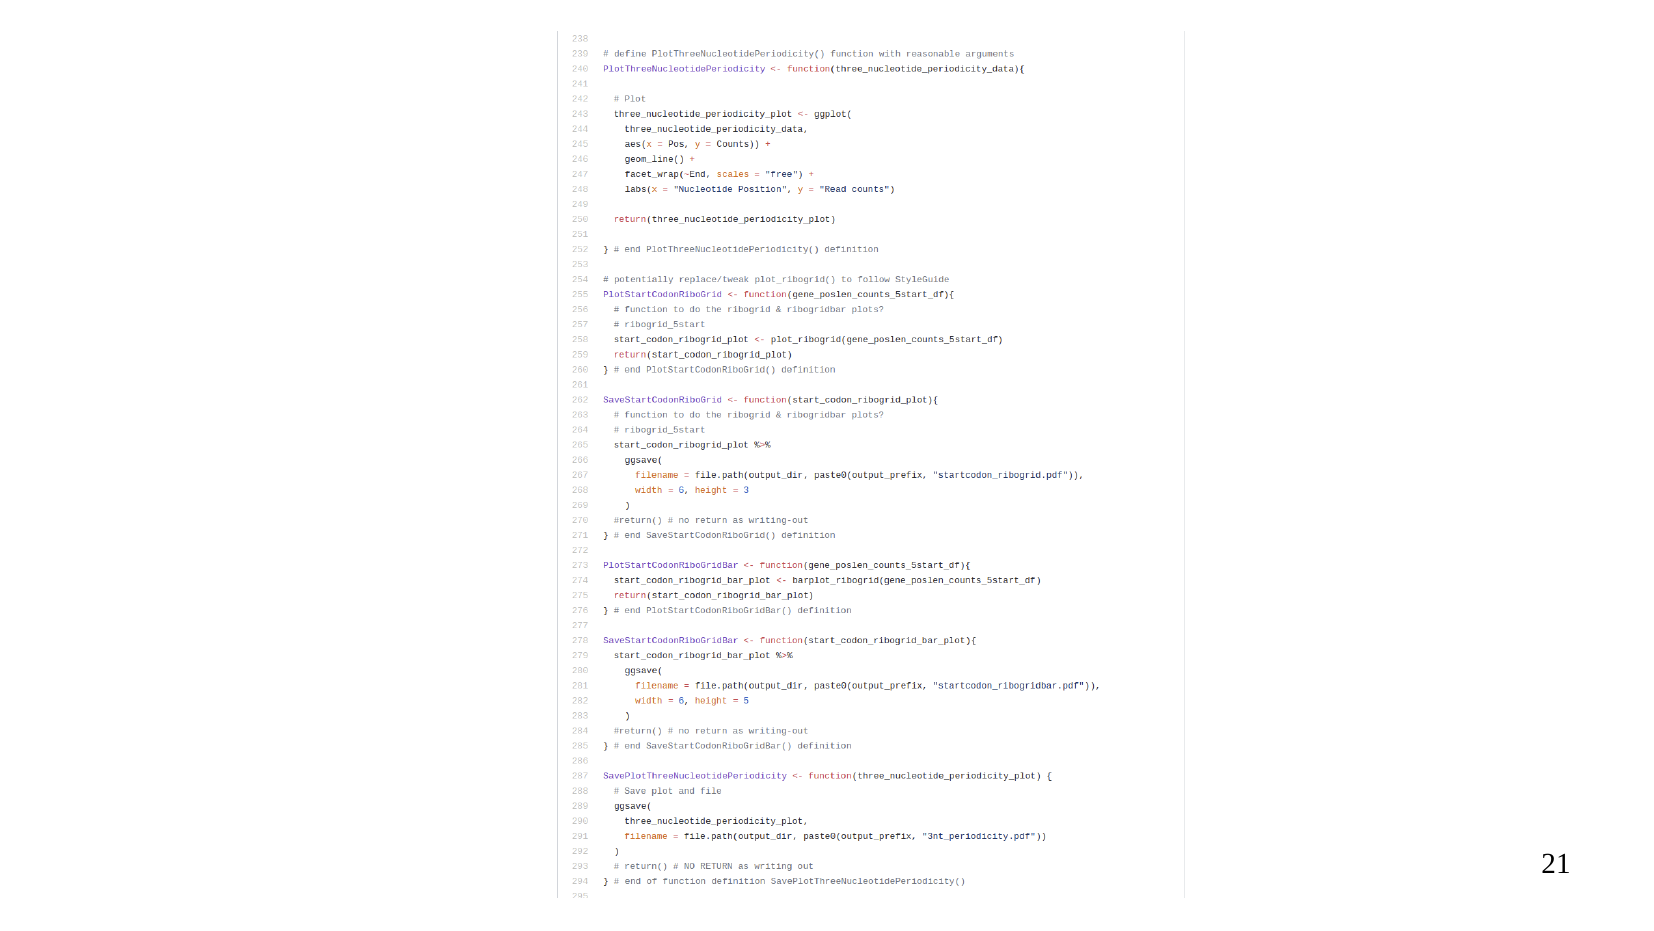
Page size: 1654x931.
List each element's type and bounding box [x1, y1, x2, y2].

picture [543, 31, 1193, 898]
